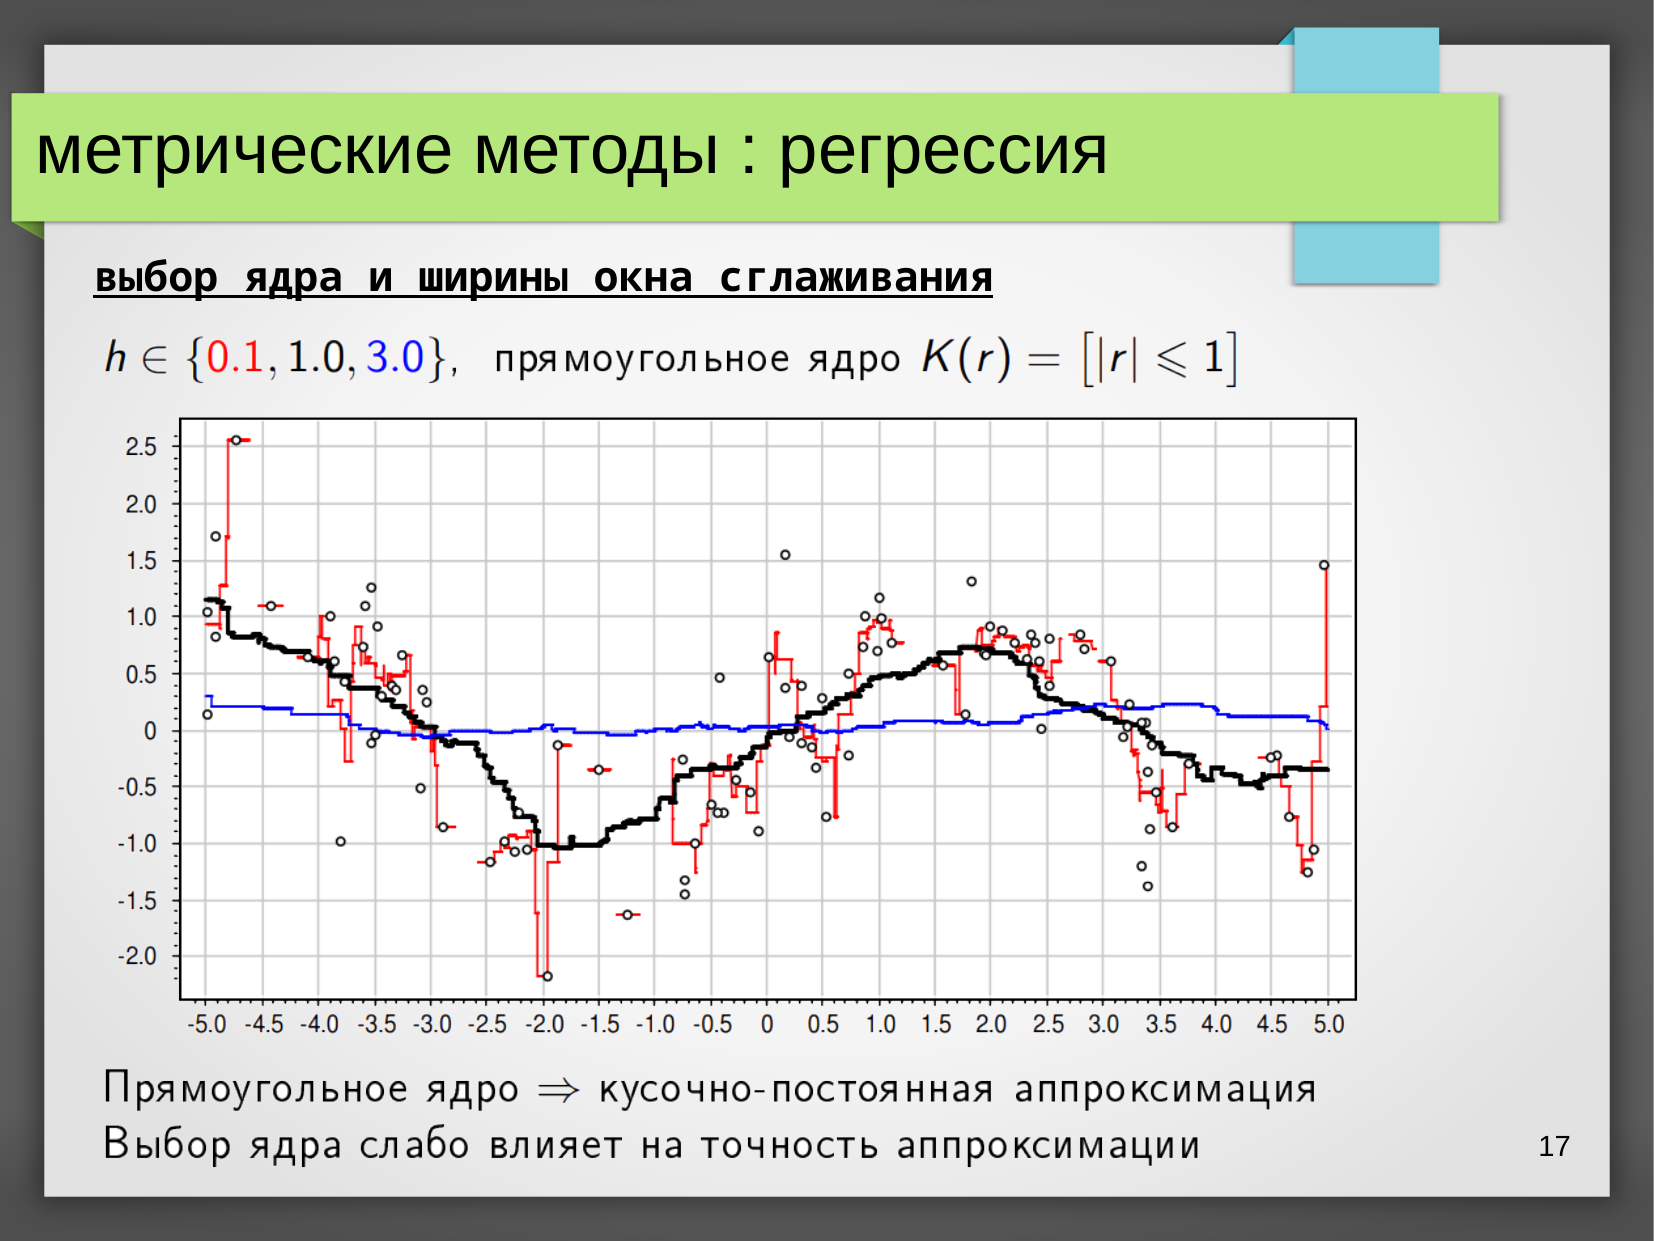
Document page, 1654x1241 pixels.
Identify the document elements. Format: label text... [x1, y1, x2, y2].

picture [0, 0, 1654, 1241]
text_box выбор ядра и ширины окна сглаживания [93, 243, 1051, 308]
title метрические методы : регрессия [35, 108, 1170, 190]
